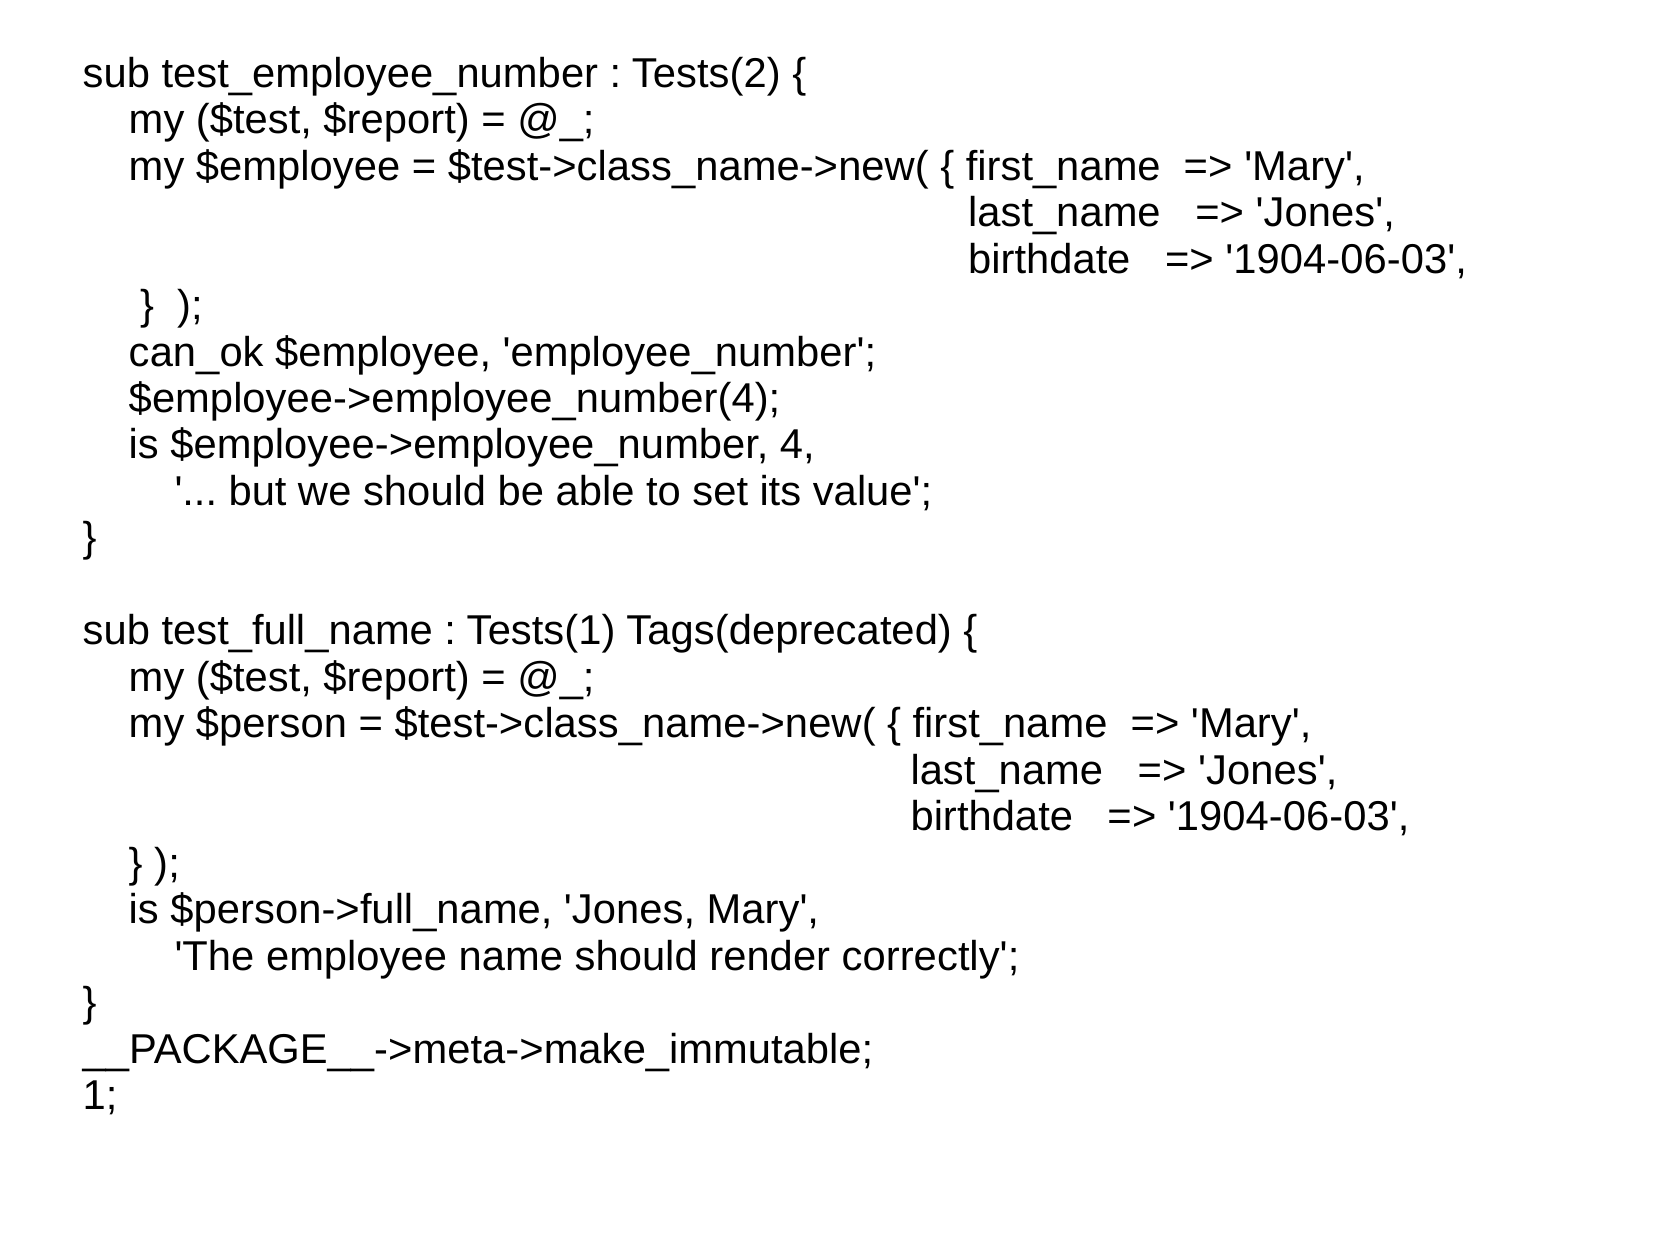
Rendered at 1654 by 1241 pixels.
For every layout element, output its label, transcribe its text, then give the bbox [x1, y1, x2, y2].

subtitle sub test_employee_number : Tests(2) { my ($test, $report) = @_; my $employee = $test->class_name->new( { first_name => 'Mary', last_name => 'Jones', birthdate => '1904-06-03', } ); can_ok $employee, 'employee_number'; $employee->employee_number(4); is $employee->employee_number, 4, '... but we should be able to set its value'; } sub test_full_name : Tests(1) Tags(deprecated) { my ($test, $report) = @_; my $person = $test->class_name->new( { first_name => 'Mary', last_name => 'Jones', birthdate => '1904-06-03', } ); is $person->full_name, 'Jones, Mary', 'The employee name should render correctly'; } __PACKAGE__->meta->make_immutable; 1; [82, 49, 1571, 1131]
